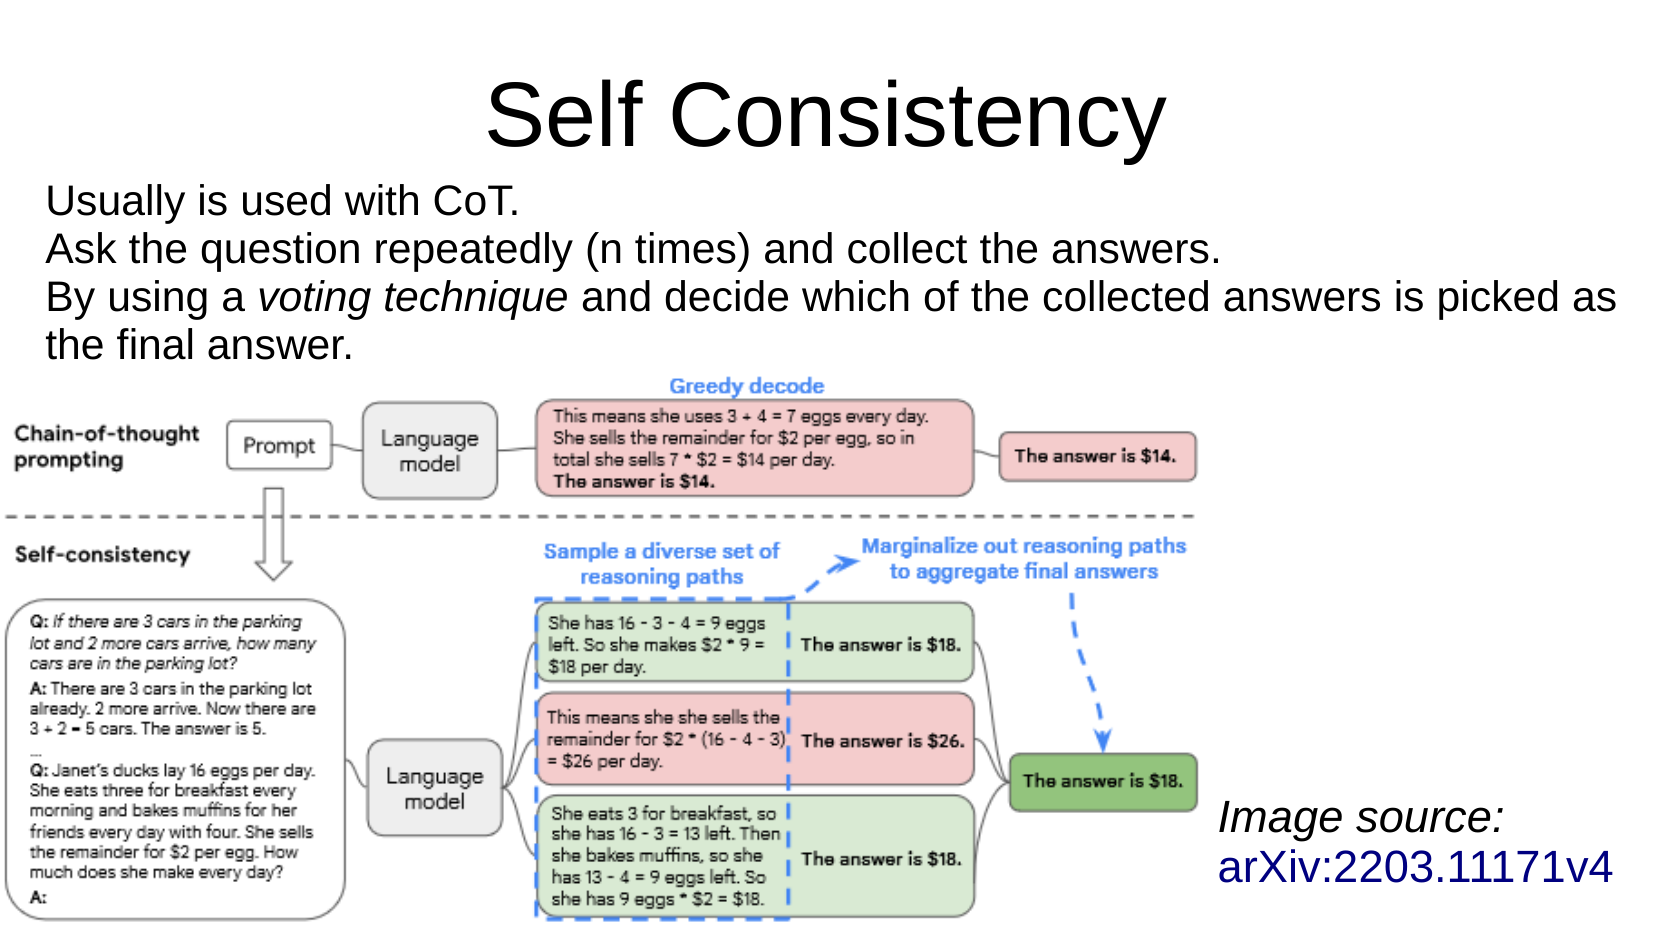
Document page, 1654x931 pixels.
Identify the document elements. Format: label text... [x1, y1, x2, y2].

picture [0, 370, 1289, 931]
title Self Consistency [82, 37, 1571, 177]
list Image source: arXiv:2203.11171v4 [1169, 791, 1654, 895]
list Usually is used with CoT. Ask the question repeatedly (n times) and collect the answers. By using a voting technique and decide which of the collected answers is picked as the final answer. [0, 177, 1654, 371]
